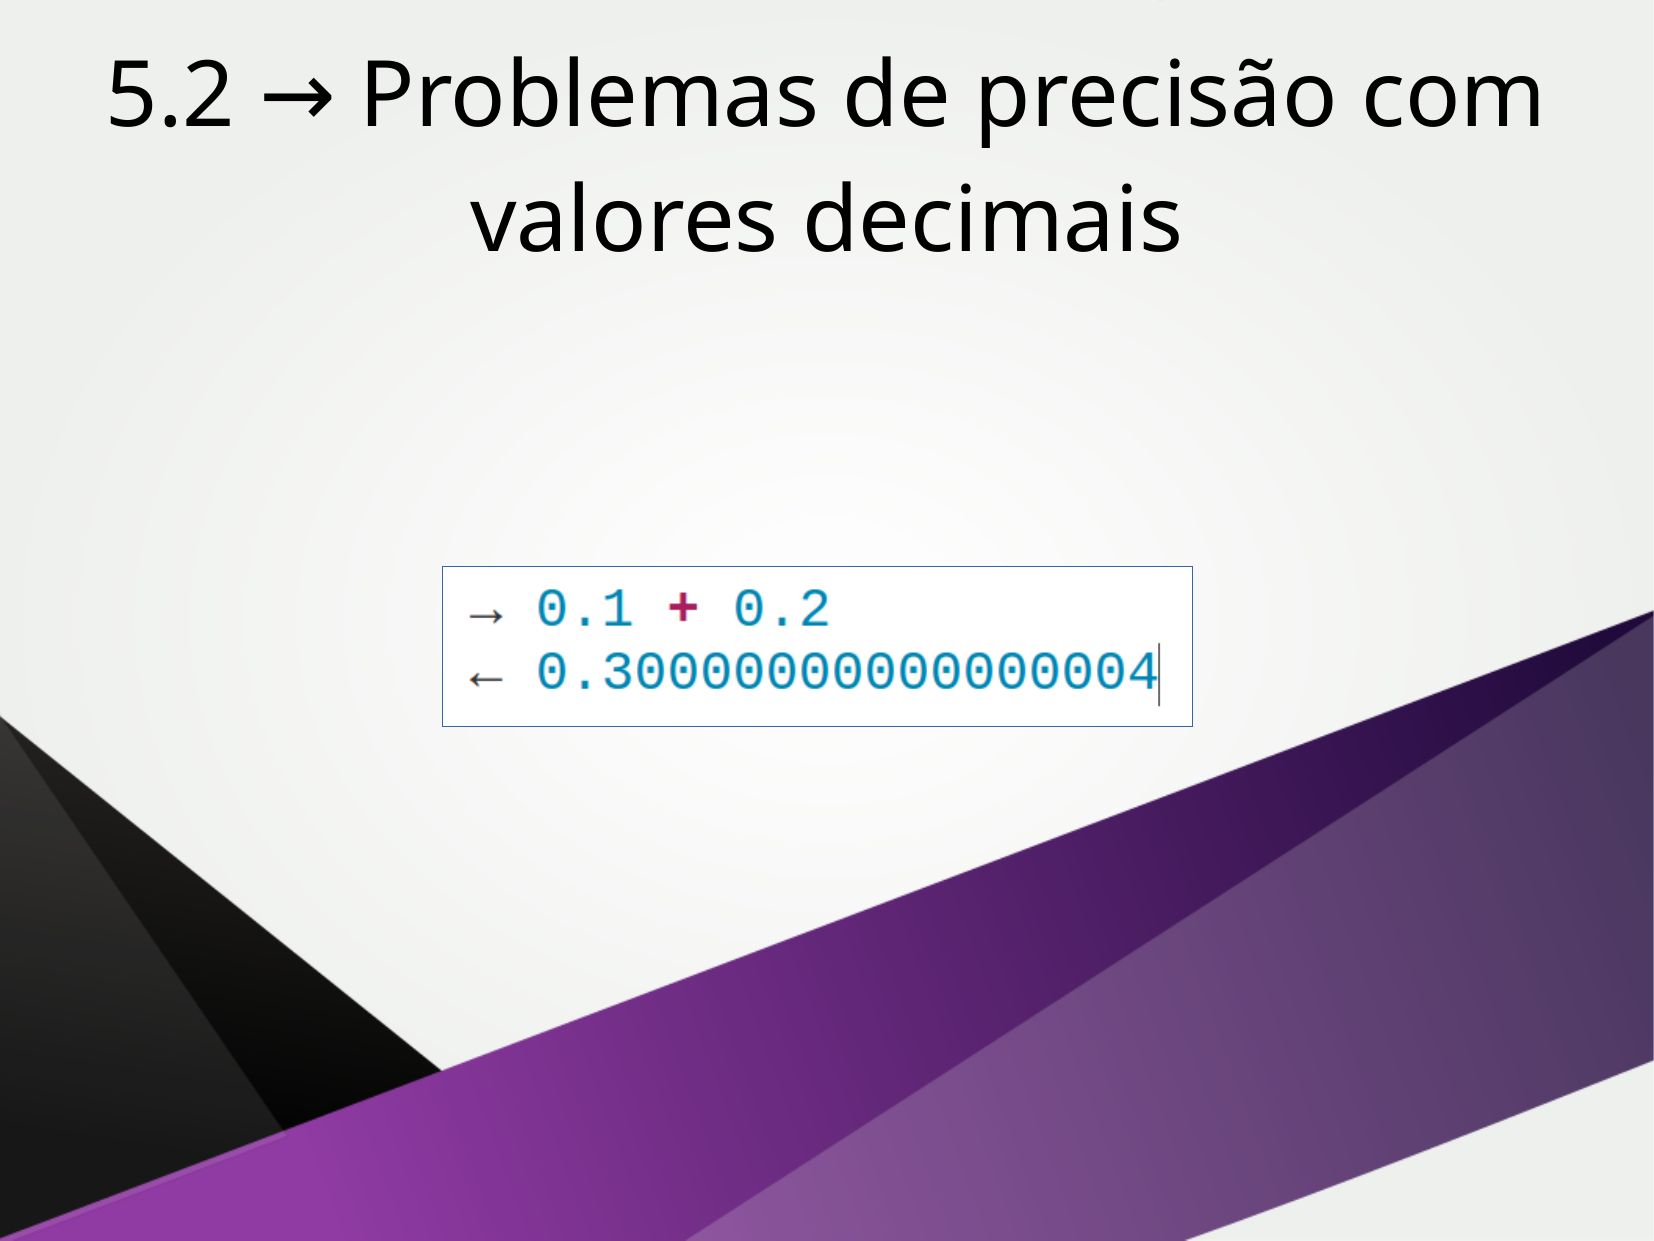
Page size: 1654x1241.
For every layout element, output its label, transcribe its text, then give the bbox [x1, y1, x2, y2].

title 5.2 → Problemas de precisão com valores decimais [82, 43, 1571, 263]
picture [0, 0, 1654, 1241]
